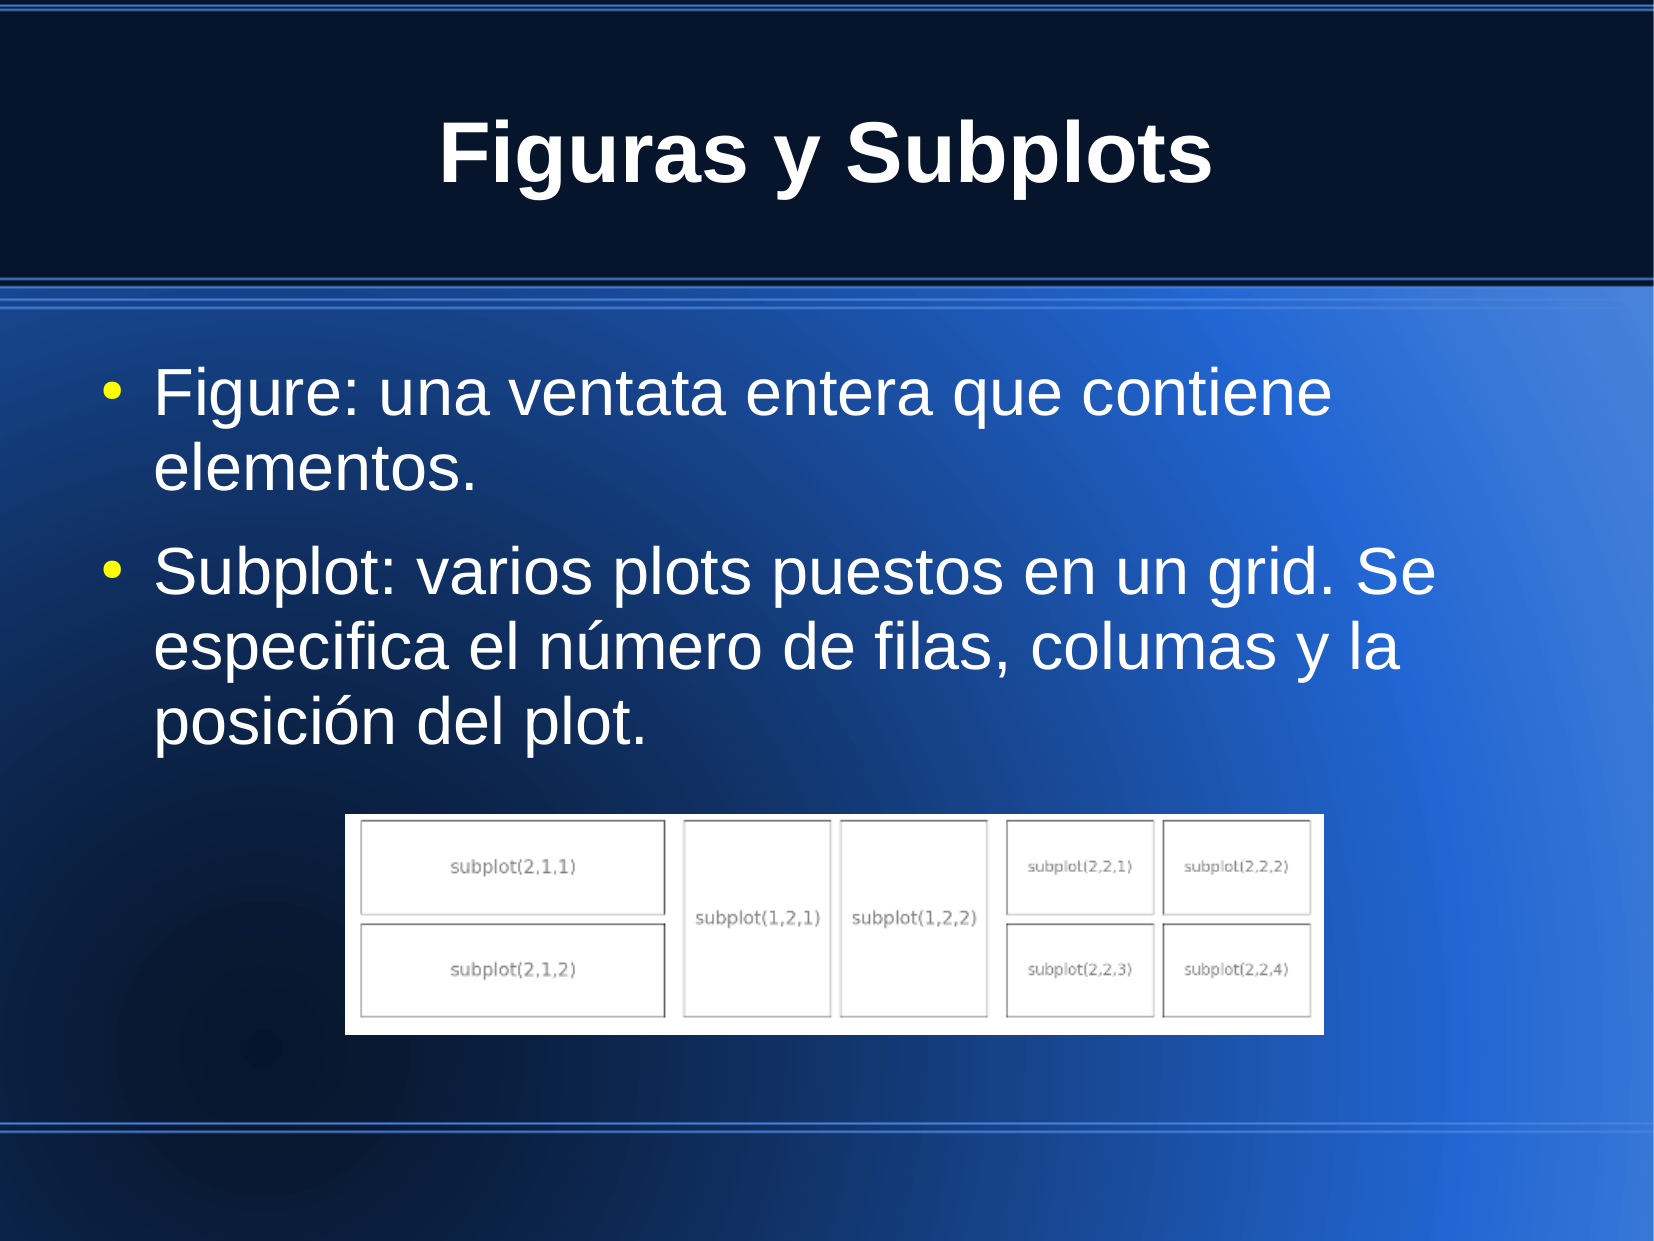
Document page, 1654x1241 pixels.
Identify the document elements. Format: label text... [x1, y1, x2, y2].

title Figuras y Subplots [82, 49, 1571, 257]
list Figure: una ventata entera que contiene elementos. Subplot: varios plots puestos en un grid. Se especifica el número de filas, columas y la posición del plot. [82, 355, 1571, 1075]
picture [0, 0, 1654, 1241]
